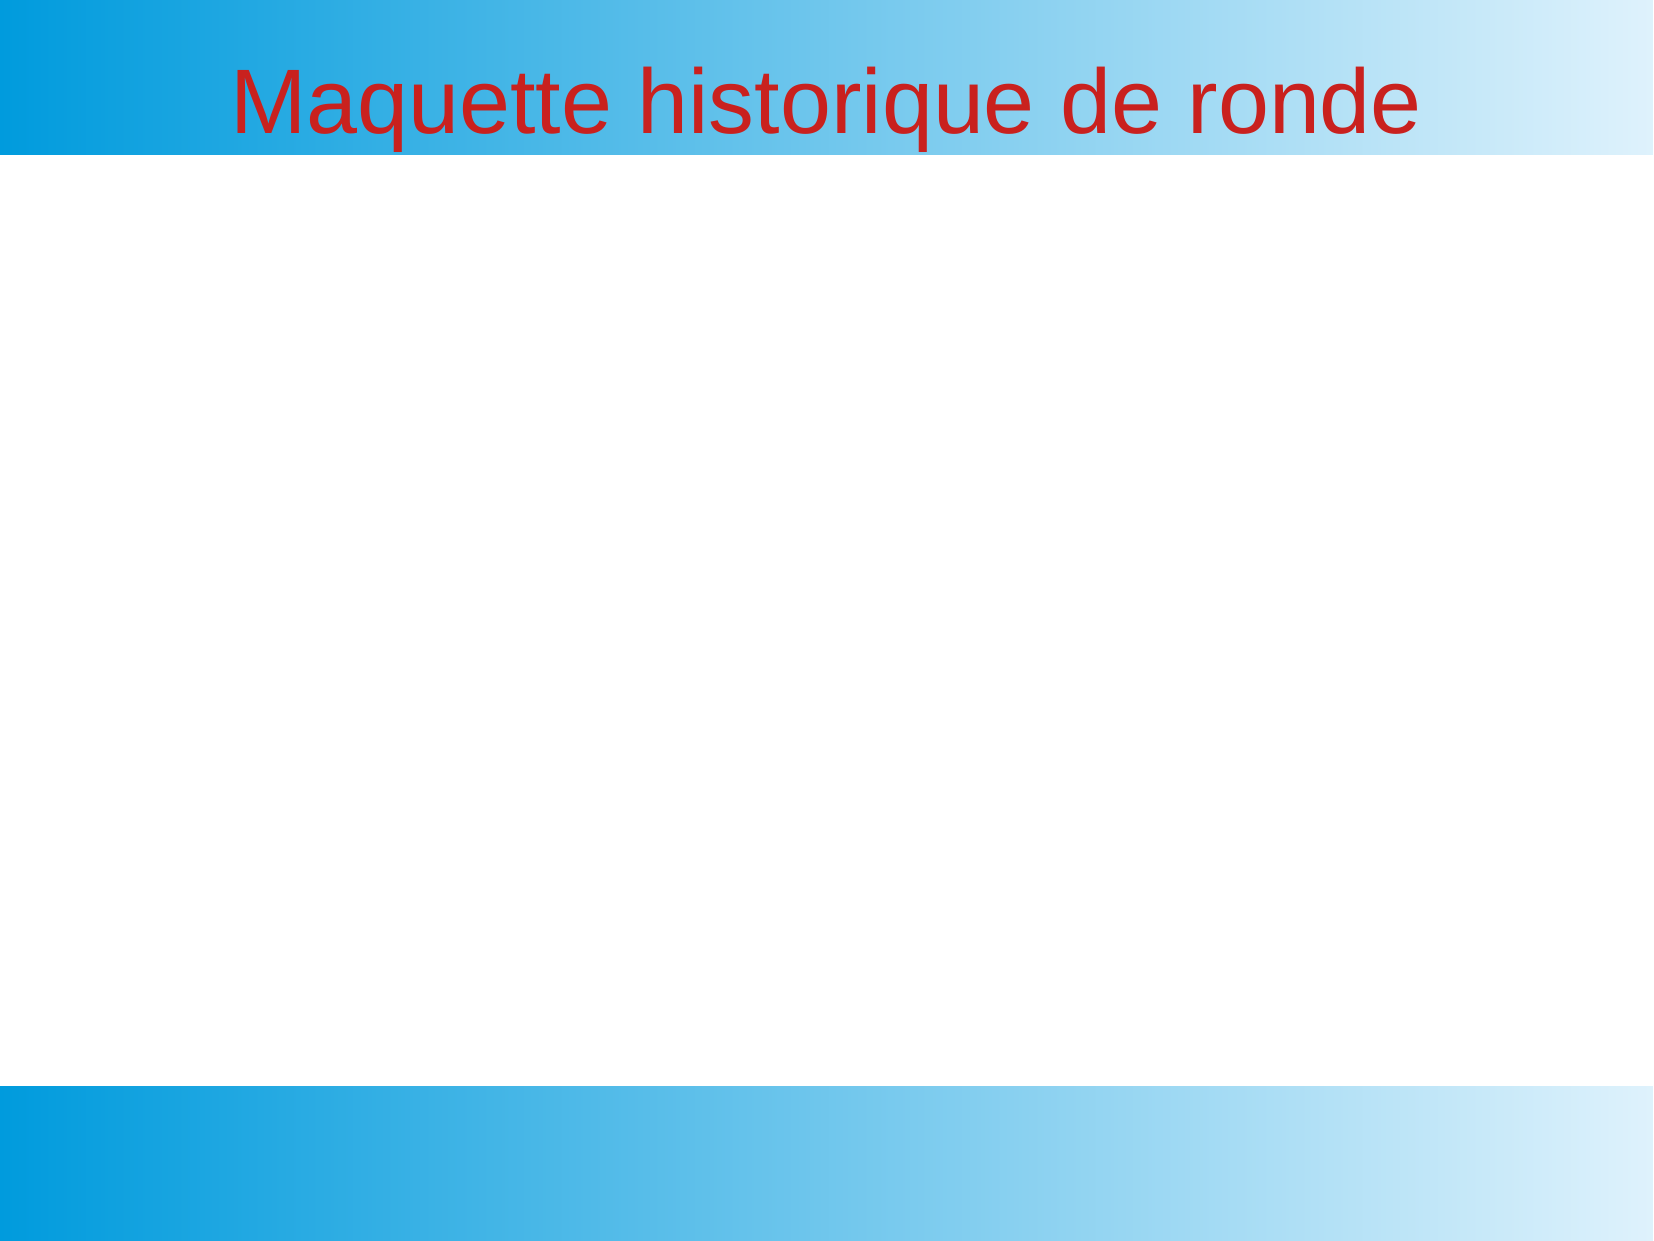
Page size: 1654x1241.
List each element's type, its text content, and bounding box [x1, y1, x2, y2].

title Maquette historique de ronde [82, 49, 1571, 155]
